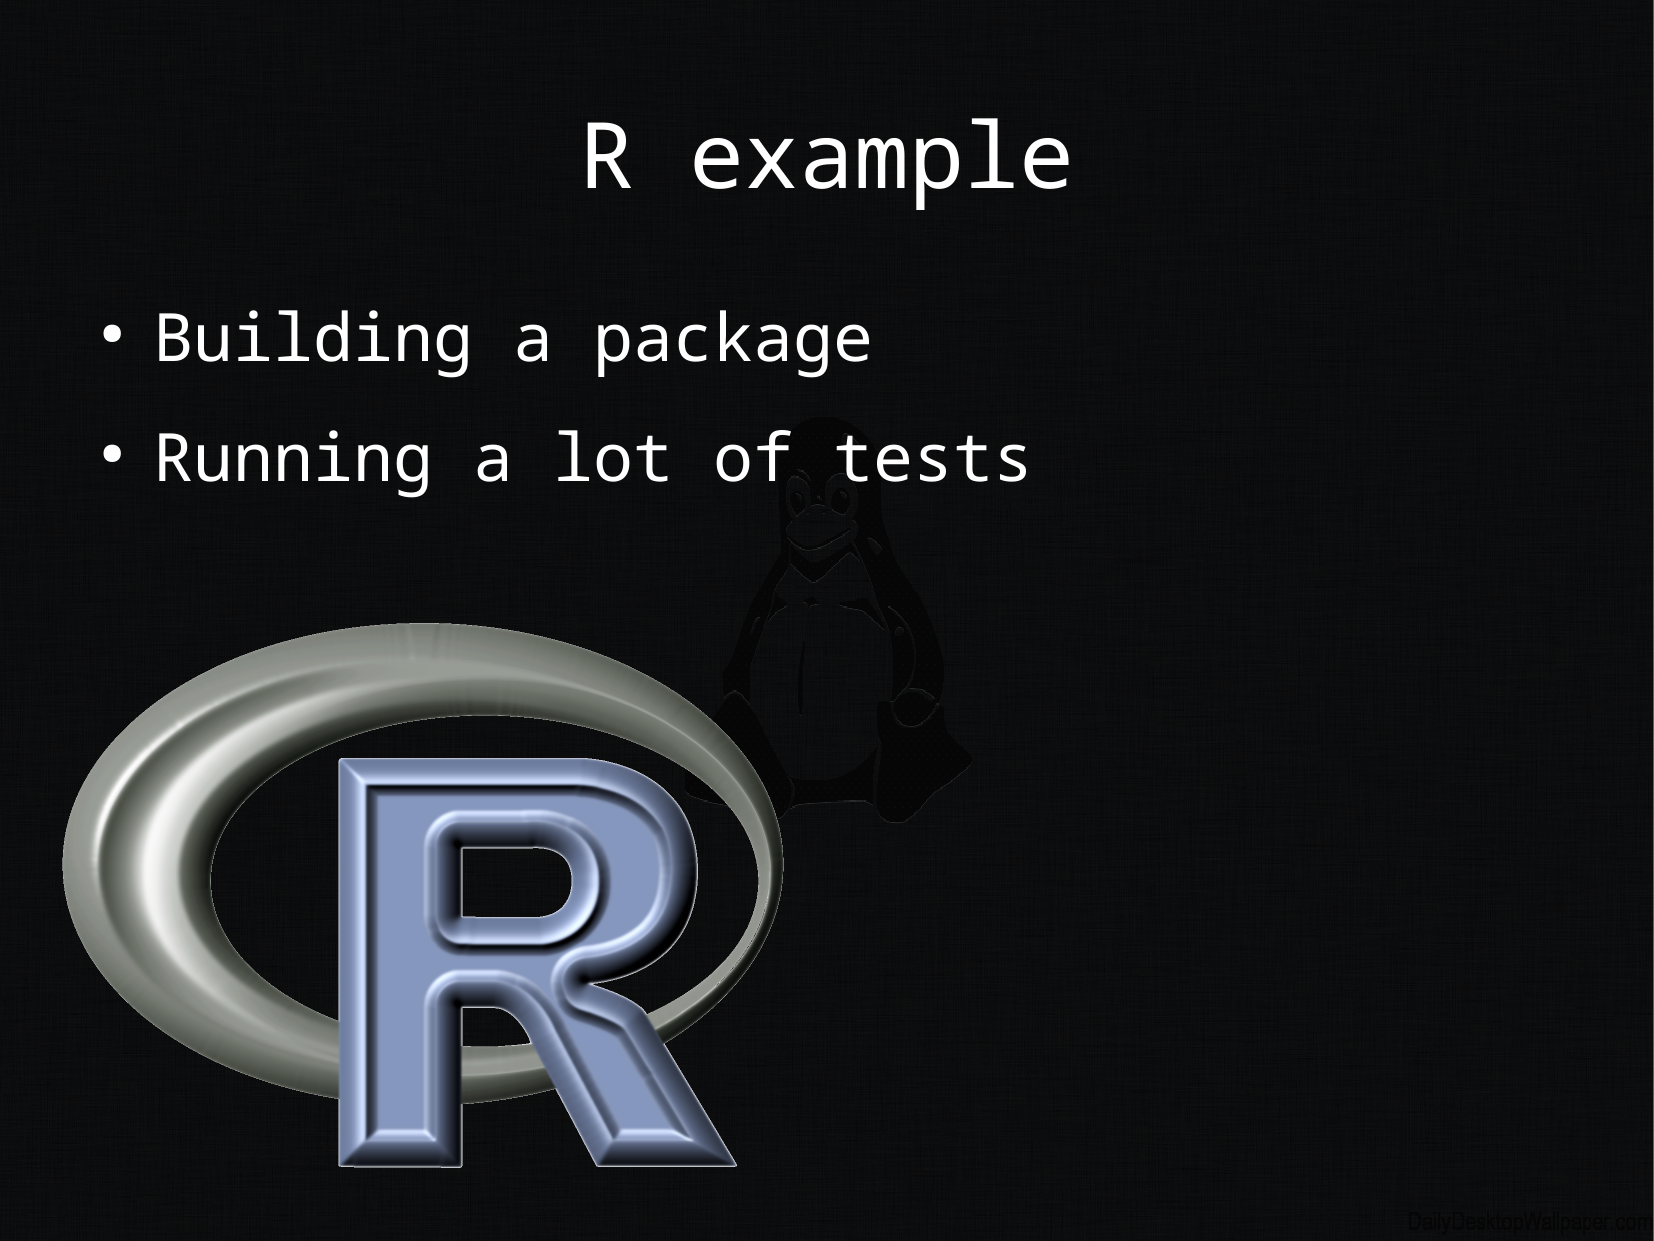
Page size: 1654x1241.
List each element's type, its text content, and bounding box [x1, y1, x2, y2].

title R example [82, 49, 1571, 257]
picture [0, 0, 1654, 1241]
list Building a package Running a lot of tests [82, 290, 1571, 1010]
